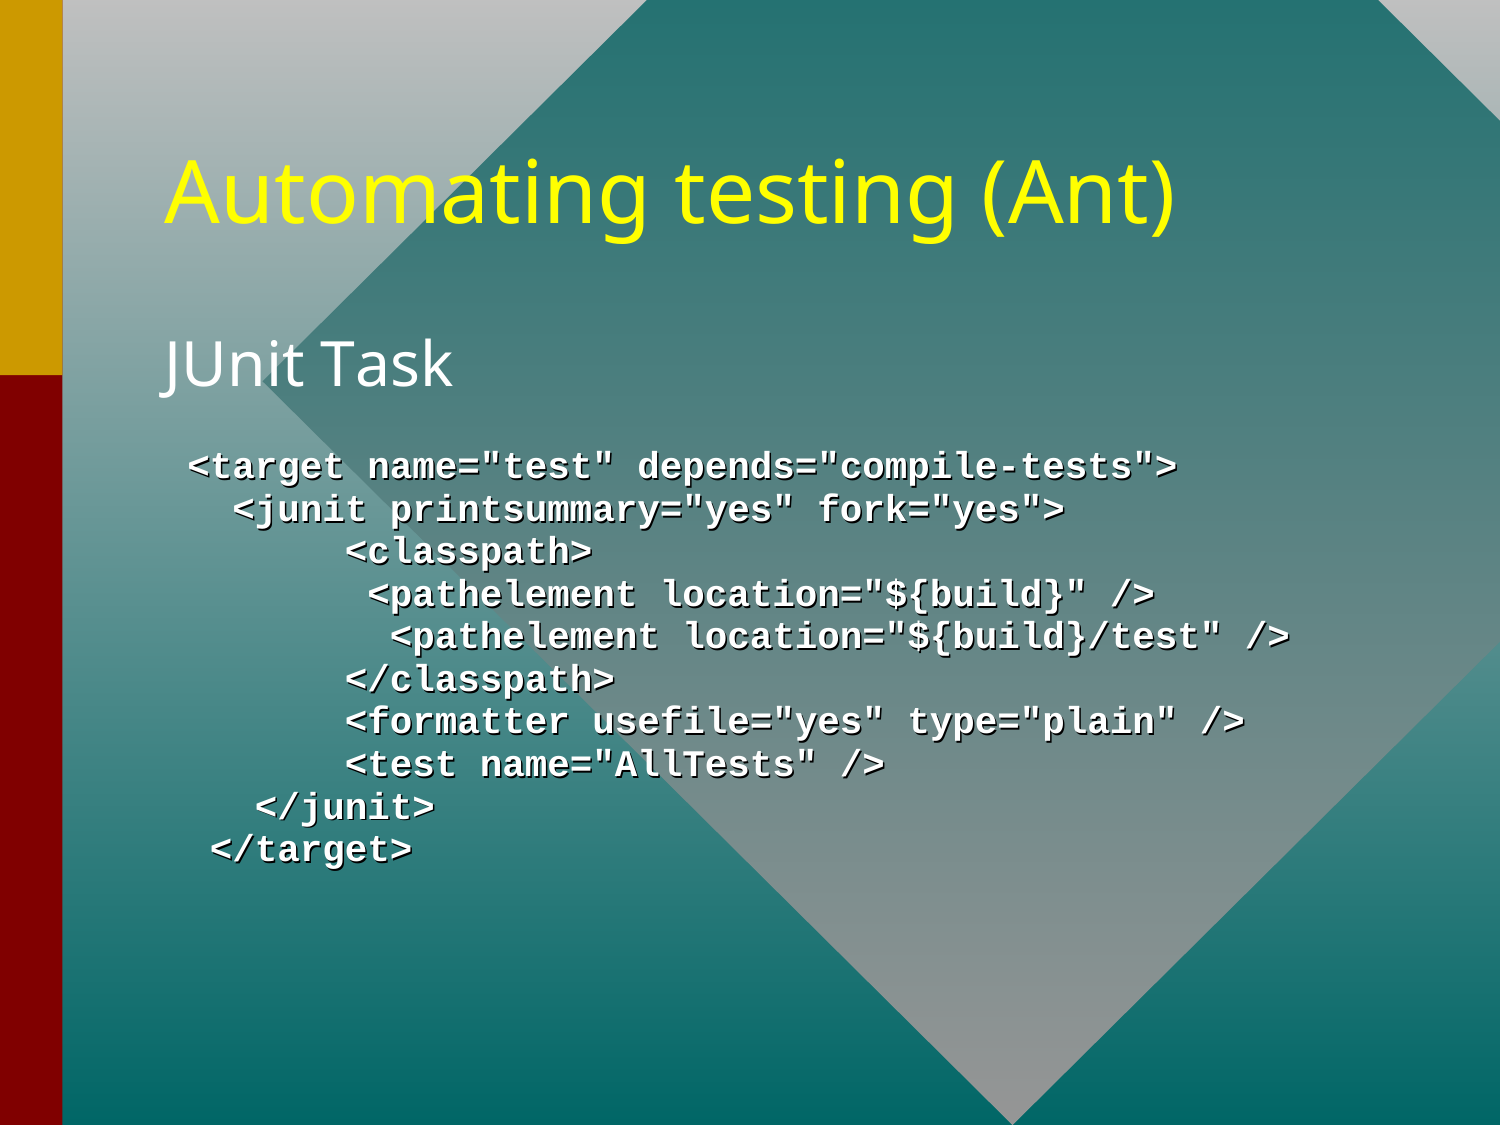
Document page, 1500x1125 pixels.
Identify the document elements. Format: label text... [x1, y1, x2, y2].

title Automating testing (Ant) [150, 99, 1351, 288]
list JUnit Task <target name="test" depends="compile-tests"> <junit printsummary="yes" fork="yes"> <classpath> <pathelement location="${build}" /> <pathelement location="${build}/test" /> </classpath> <formatter usefile="yes" type="plain" /> <test name="AllTests" /> </junit> </target> [149, 312, 1388, 976]
